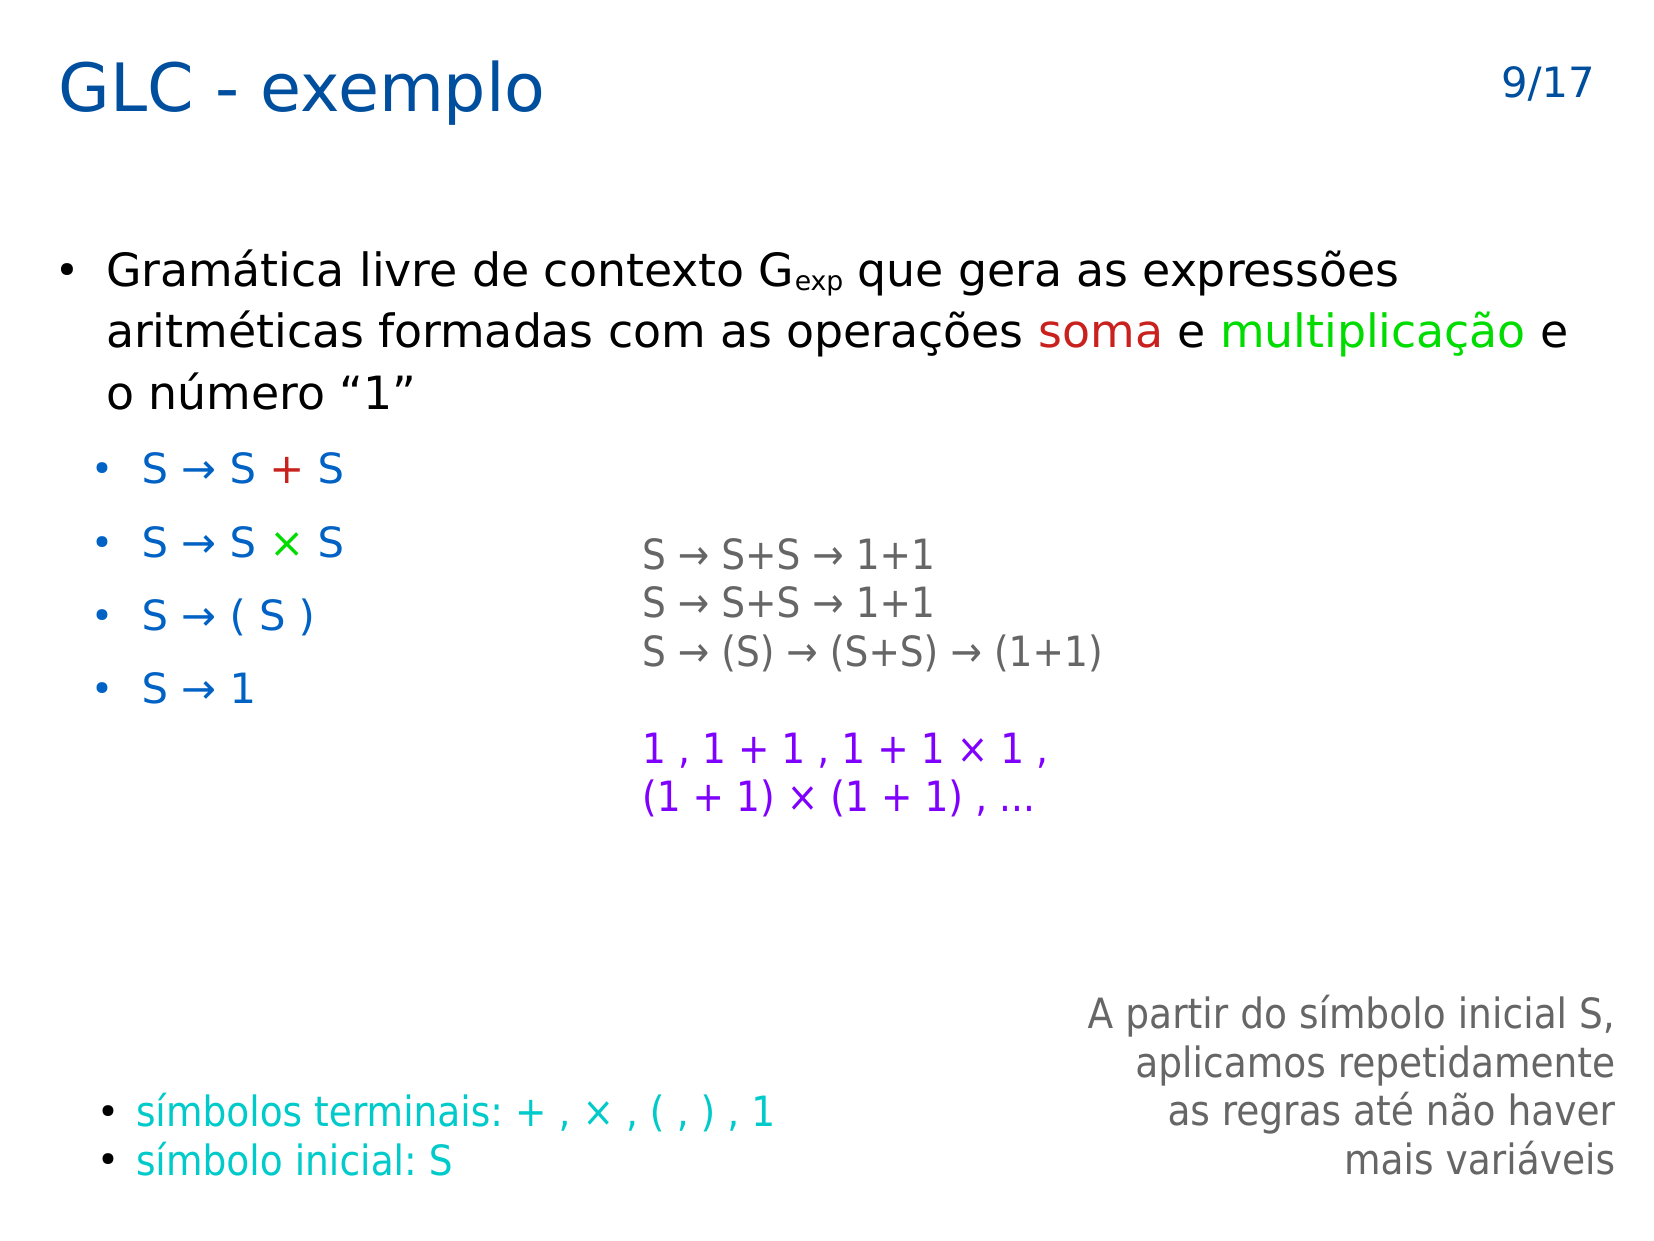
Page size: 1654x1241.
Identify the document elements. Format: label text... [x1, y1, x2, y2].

list Gramática livre de contexto Gexp que gera as expressões aritméticas formadas com as operações soma e multiplicação e o número “1” S → S + S S → S × S S → ( S ) S → 1 [59, 236, 1595, 1211]
title GLC - exemplo [59, 29, 1625, 148]
text_box A partir do símbolo inicial S, aplicamos repetidamente as regras até não haver mais variáveis [1068, 982, 1630, 1211]
text_box símbolos terminais: + , × , ( , ) , 1 símbolo inicial: S [85, 1080, 872, 1193]
text_box S → S+S → 1+1 S → S+S → 1+1 S → (S) → (S+S) → (1+1) 1 , 1 + 1 , 1 + 1 × 1 , (1 + 1) × (1 + 1) , ... [627, 522, 1413, 829]
